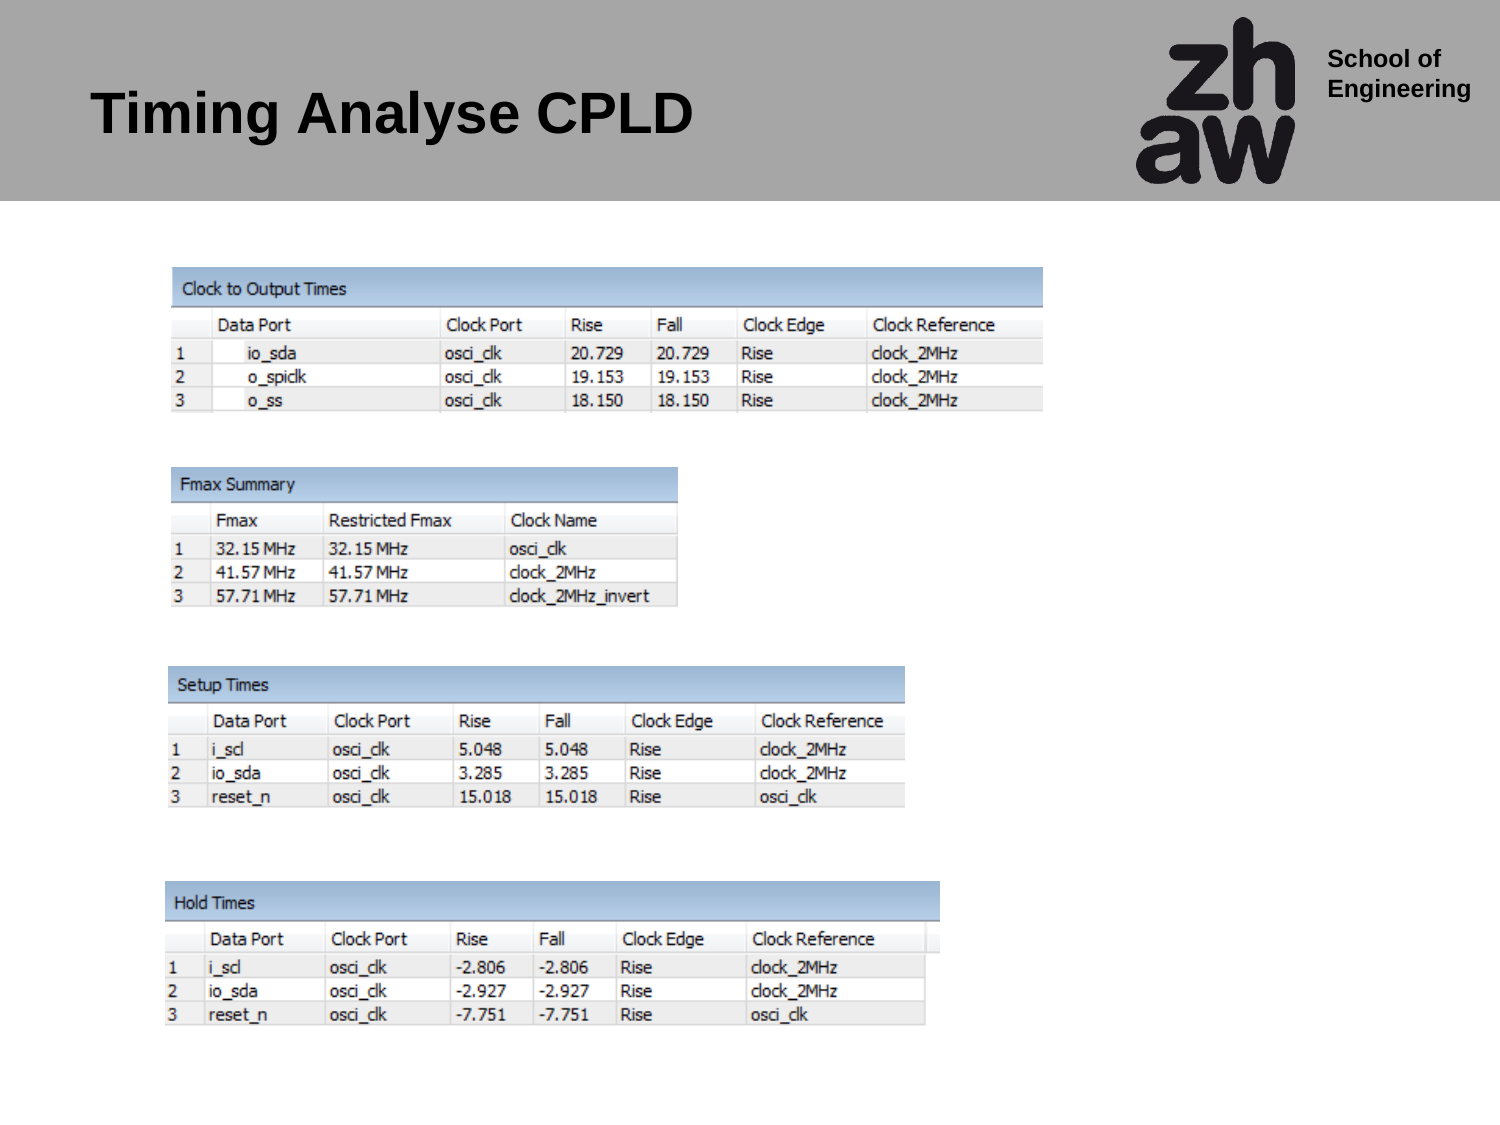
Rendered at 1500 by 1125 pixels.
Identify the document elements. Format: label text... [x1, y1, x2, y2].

picture [168, 666, 905, 822]
picture [171, 467, 678, 615]
picture [165, 881, 940, 1032]
picture [171, 267, 1043, 413]
title Timing Analyse CPLD [74, 45, 1102, 176]
picture [1136, 17, 1295, 184]
